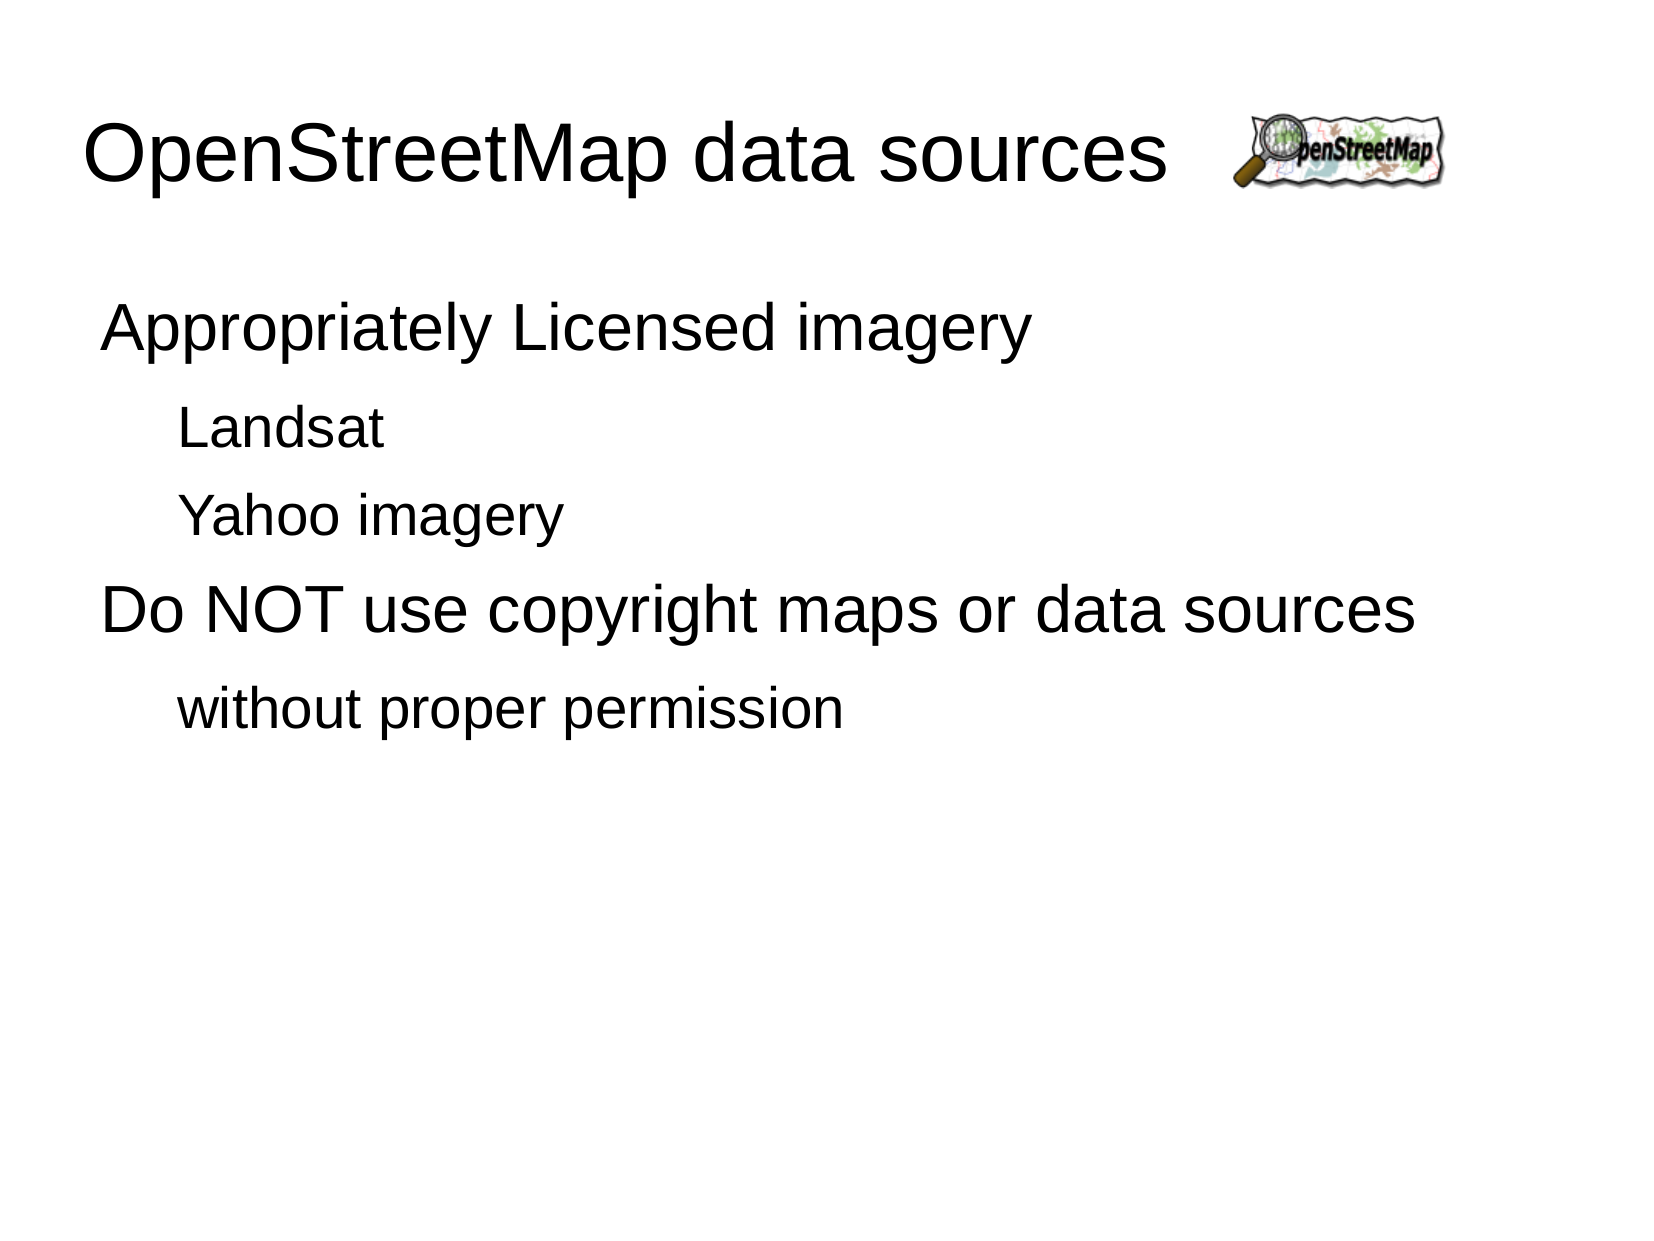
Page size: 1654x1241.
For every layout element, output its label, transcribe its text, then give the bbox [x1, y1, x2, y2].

list Appropriately Licensed imagery Landsat Yahoo imagery Do NOT use copyright maps or data sources without proper permission [82, 290, 1571, 1094]
title OpenStreetMap data sources [82, 56, 1571, 250]
